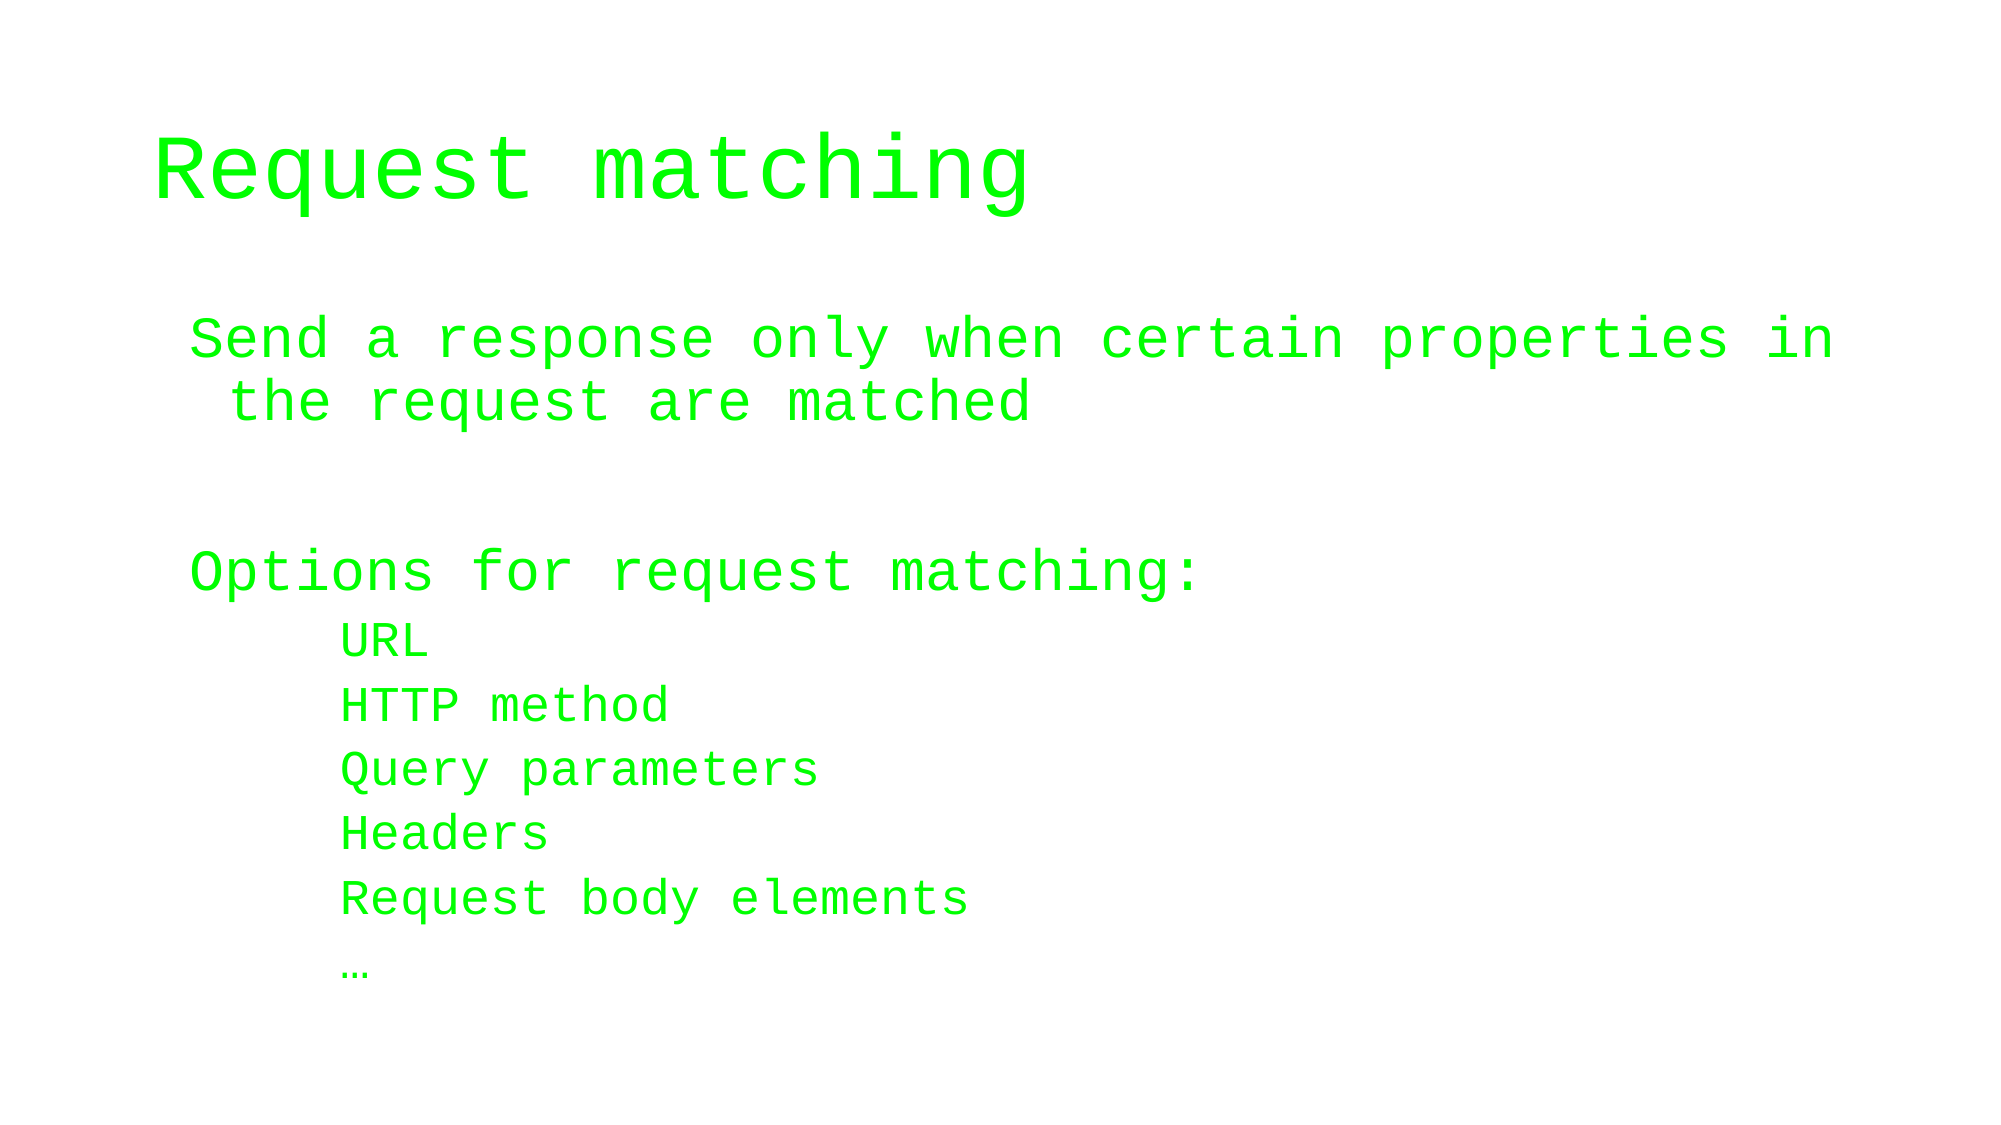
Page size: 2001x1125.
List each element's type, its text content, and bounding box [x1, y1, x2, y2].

title Request matching [137, 59, 1863, 278]
list Send a response only when certain properties in the request are matched Options for request matching: URL HTTP method Query parameters Headers Request body elements … [137, 299, 1966, 1014]
